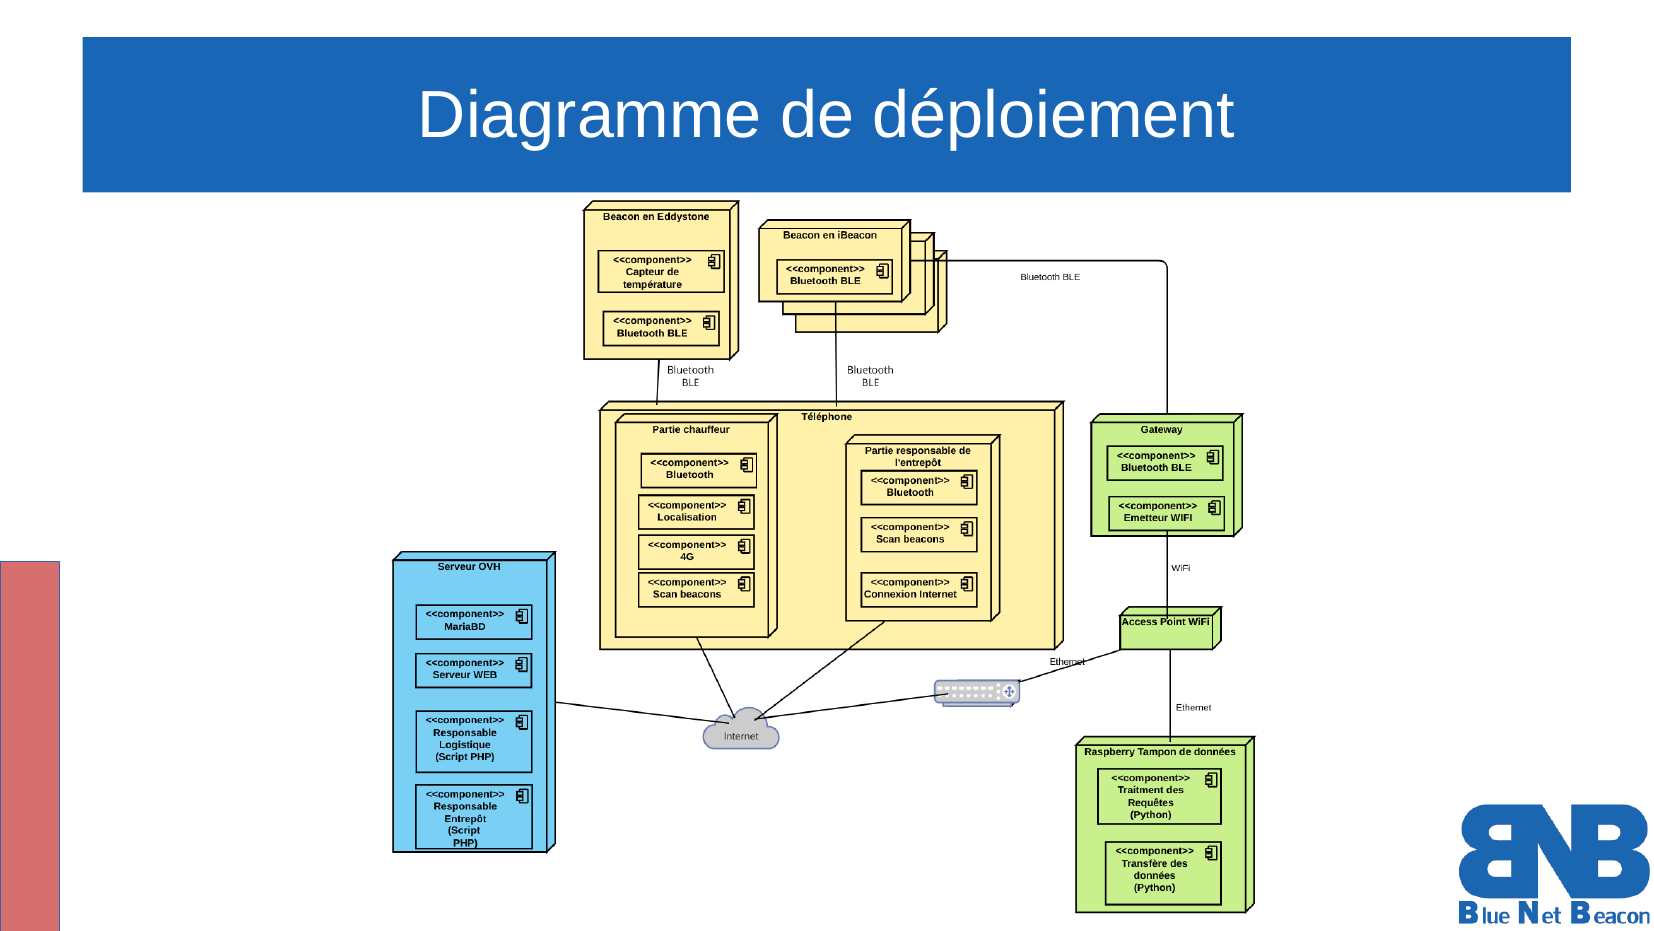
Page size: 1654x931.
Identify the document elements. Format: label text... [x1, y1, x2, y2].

title Diagramme de déploiement [82, 37, 1571, 193]
text_box [0, 561, 60, 931]
picture [383, 197, 1261, 916]
picture [1459, 797, 1650, 930]
